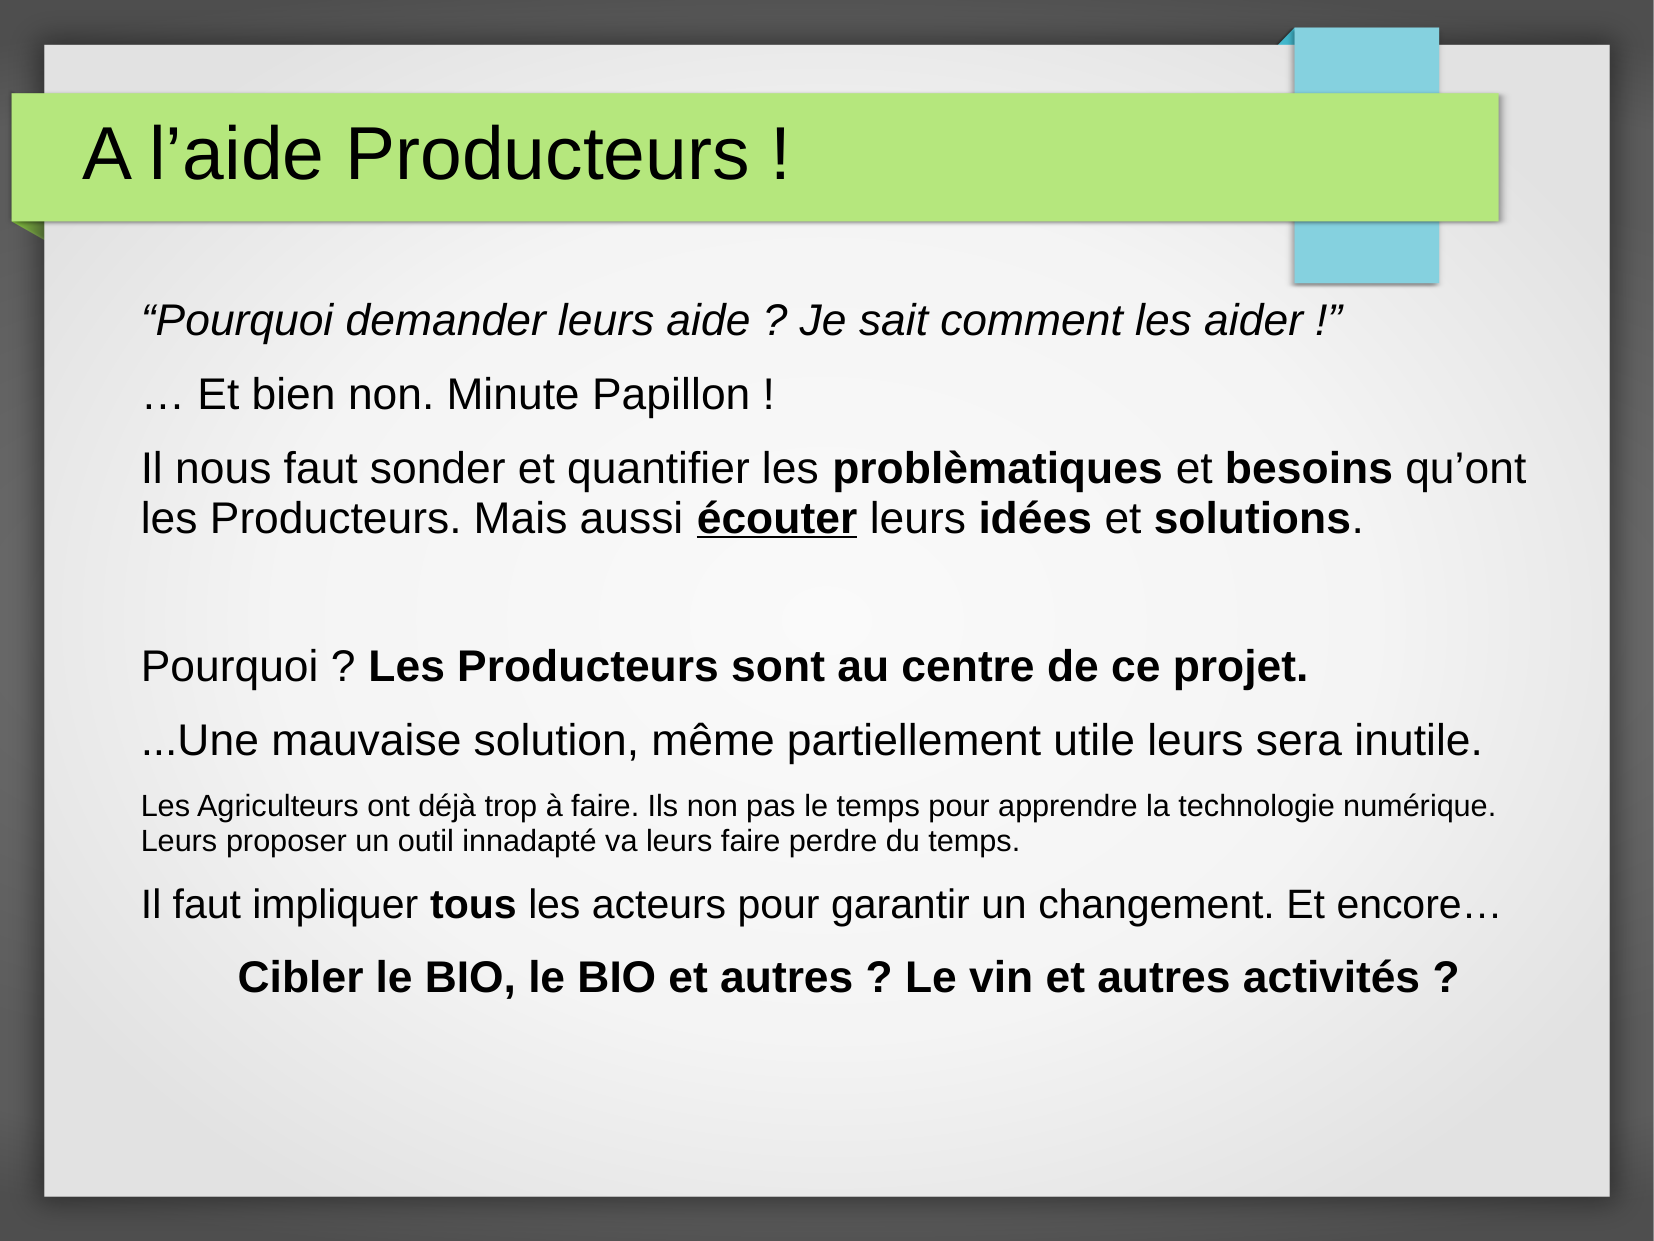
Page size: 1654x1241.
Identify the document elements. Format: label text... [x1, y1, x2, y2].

list “Pourquoi demander leurs aide ? Je sait comment les aider !” … Et bien non. Minute Papillon ! Il nous faut sonder et quantifier les problèmatiques et besoins qu’ont les Producteurs. Mais aussi écouter leurs idées et solutions. Pourquoi ? Les Producteurs sont au centre de ce projet. ...Une mauvaise solution, même partiellement utile leurs sera inutile. Les Agriculteurs ont déjà trop à faire. Ils non pas le temps pour apprendre la technologie numérique. Leurs proposer un outil innadapté va leurs faire perdre du temps. Il faut impliquer tous les acteurs pour garantir un changement. Et encore… Cibler le BIO, le BIO et autres ? Le vin et autres activités ? [82, 295, 1571, 1015]
title A l’aide Producteurs ! [82, 94, 1264, 213]
picture [0, 0, 1654, 1241]
